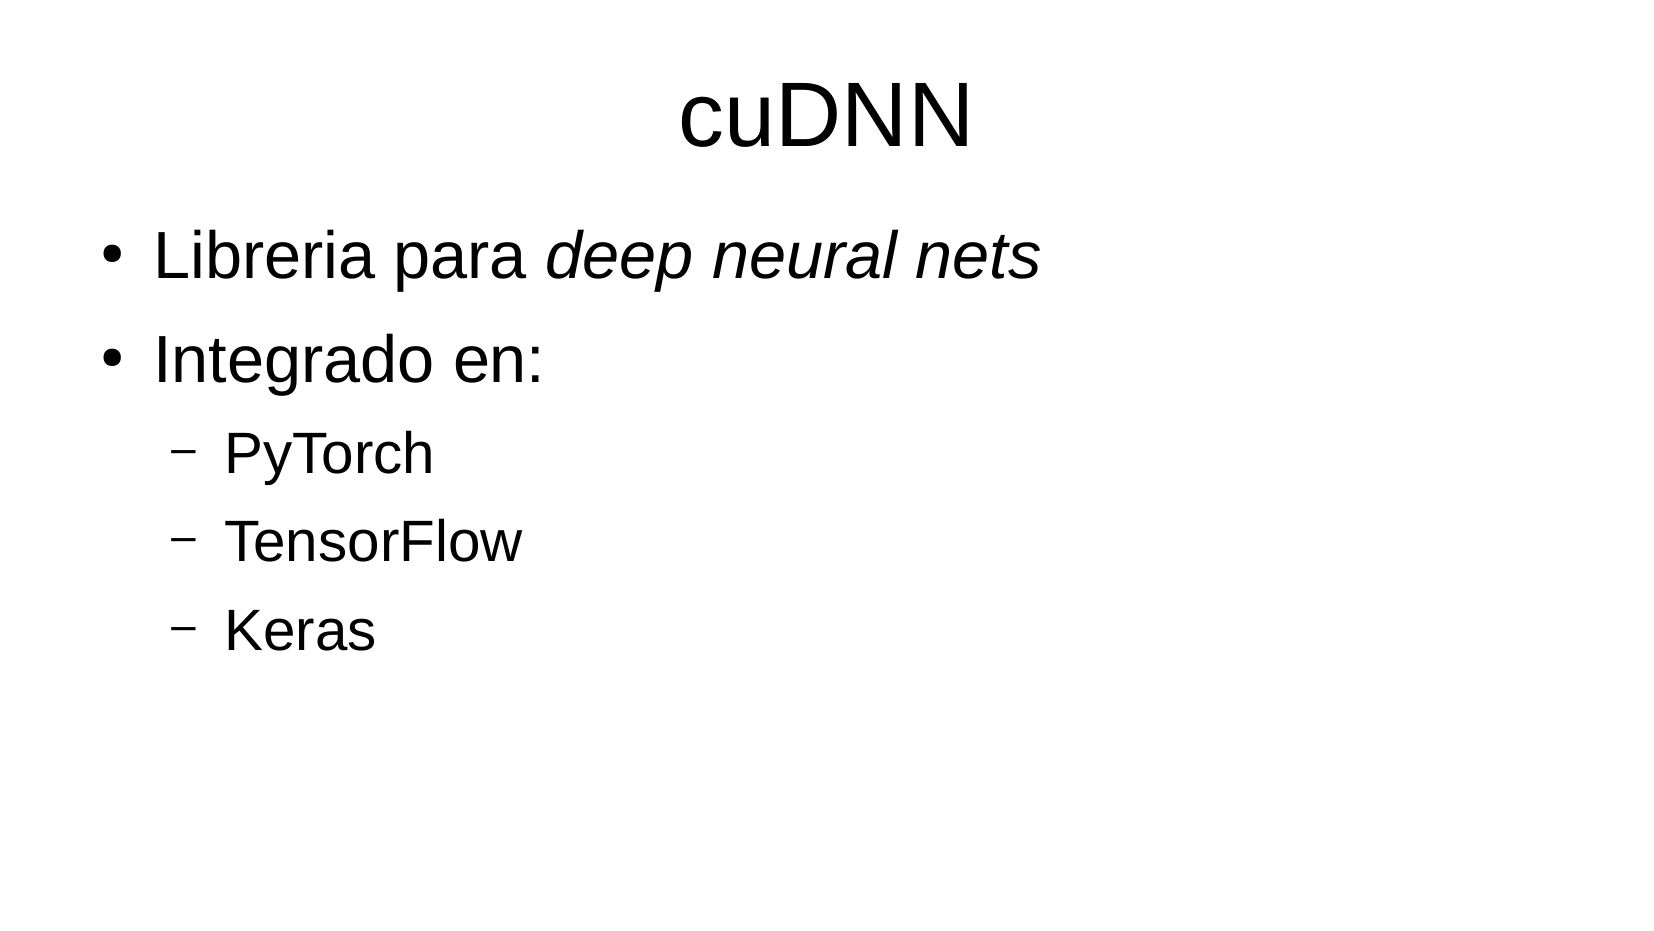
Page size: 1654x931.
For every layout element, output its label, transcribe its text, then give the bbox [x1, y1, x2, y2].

title cuDNN [82, 37, 1571, 193]
list Libreria para deep neural nets Integrado en: PyTorch TensorFlow Keras [82, 217, 1571, 758]
